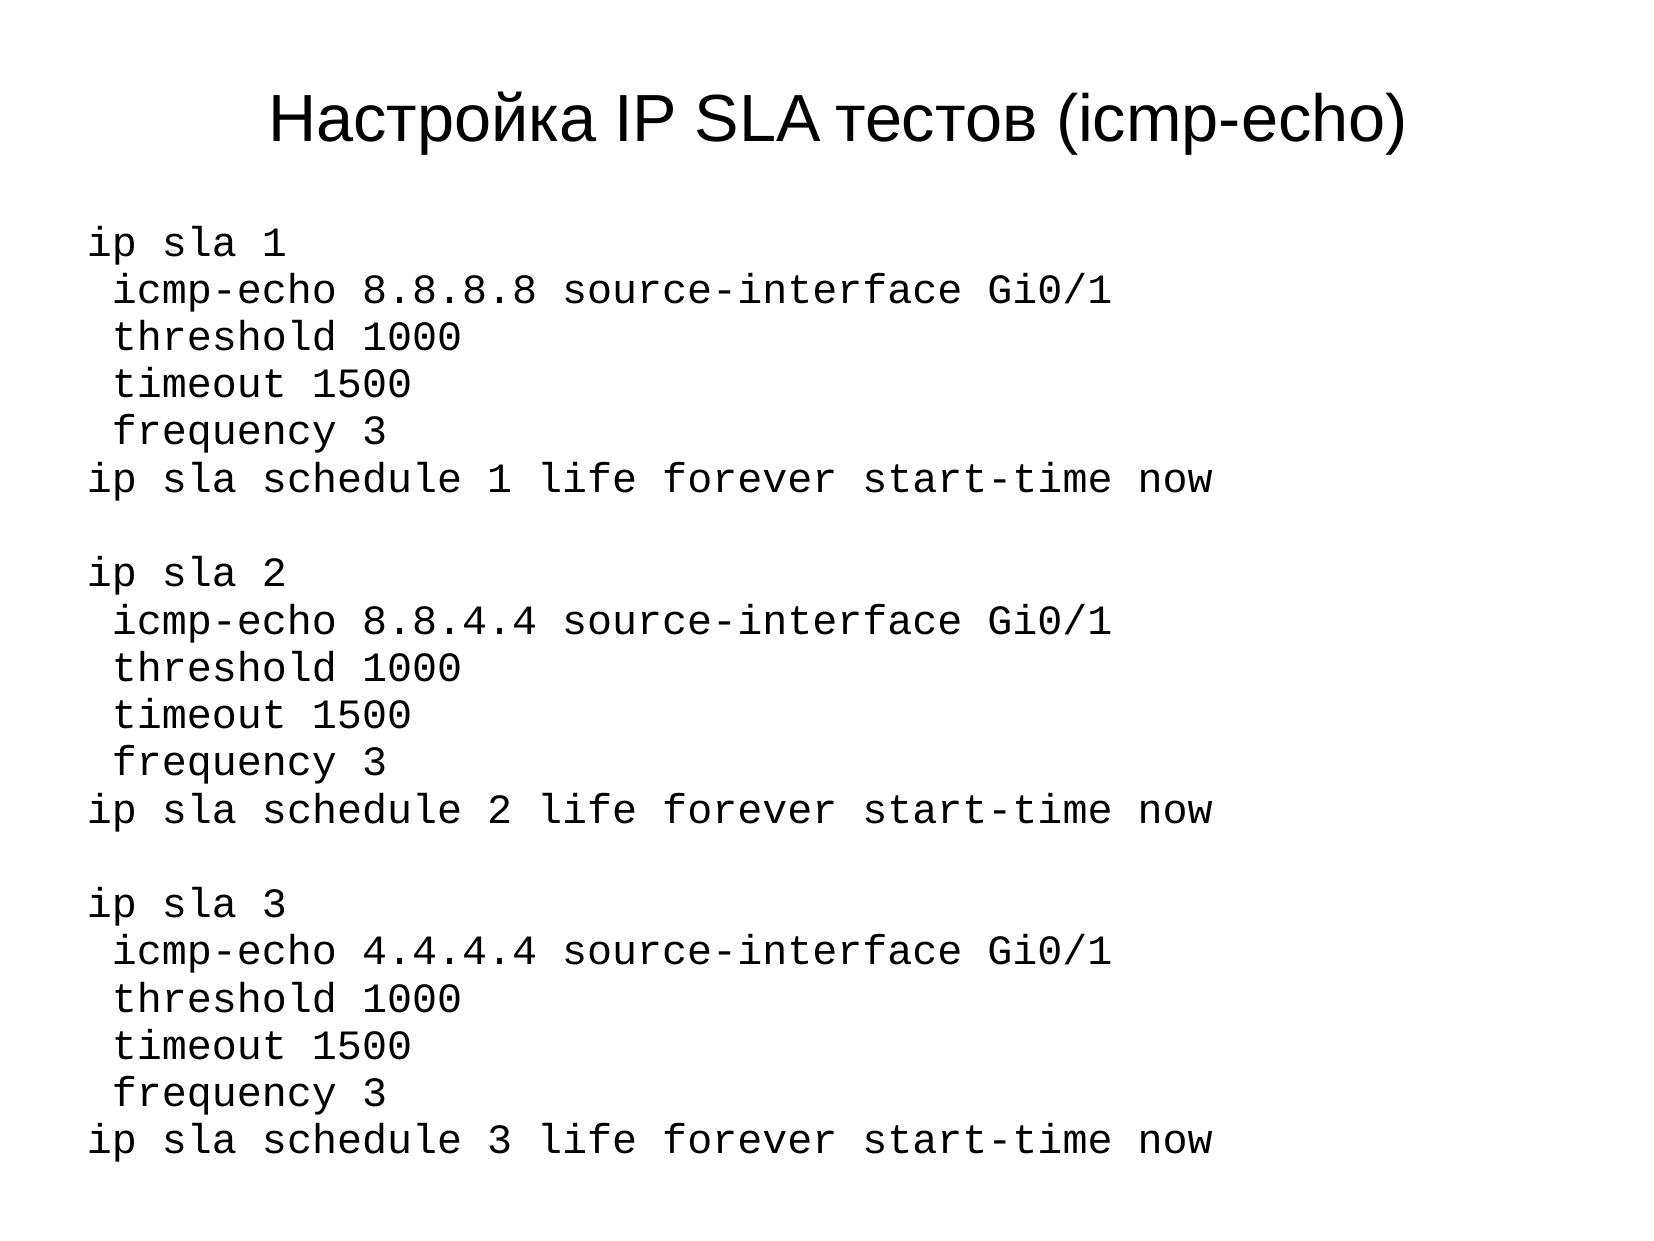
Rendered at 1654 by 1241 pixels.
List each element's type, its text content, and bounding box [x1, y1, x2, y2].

subtitle ip sla 1 icmp-echo 8.8.8.8 source-interface Gi0/1 threshold 1000 timeout 1500 frequency 3 ip sla schedule 1 life forever start-time now ip sla 2 icmp-echo 8.8.4.4 source-interface Gi0/1 threshold 1000 timeout 1500 frequency 3 ip sla schedule 2 life forever start-time now ip sla 3 icmp-echo 4.4.4.4 source-interface Gi0/1 threshold 1000 timeout 1500 frequency 3 ip sla schedule 3 life forever start-time now [86, 221, 1576, 1167]
title Настройка IP SLA тестов (icmp-echo) [82, 49, 1571, 151]
